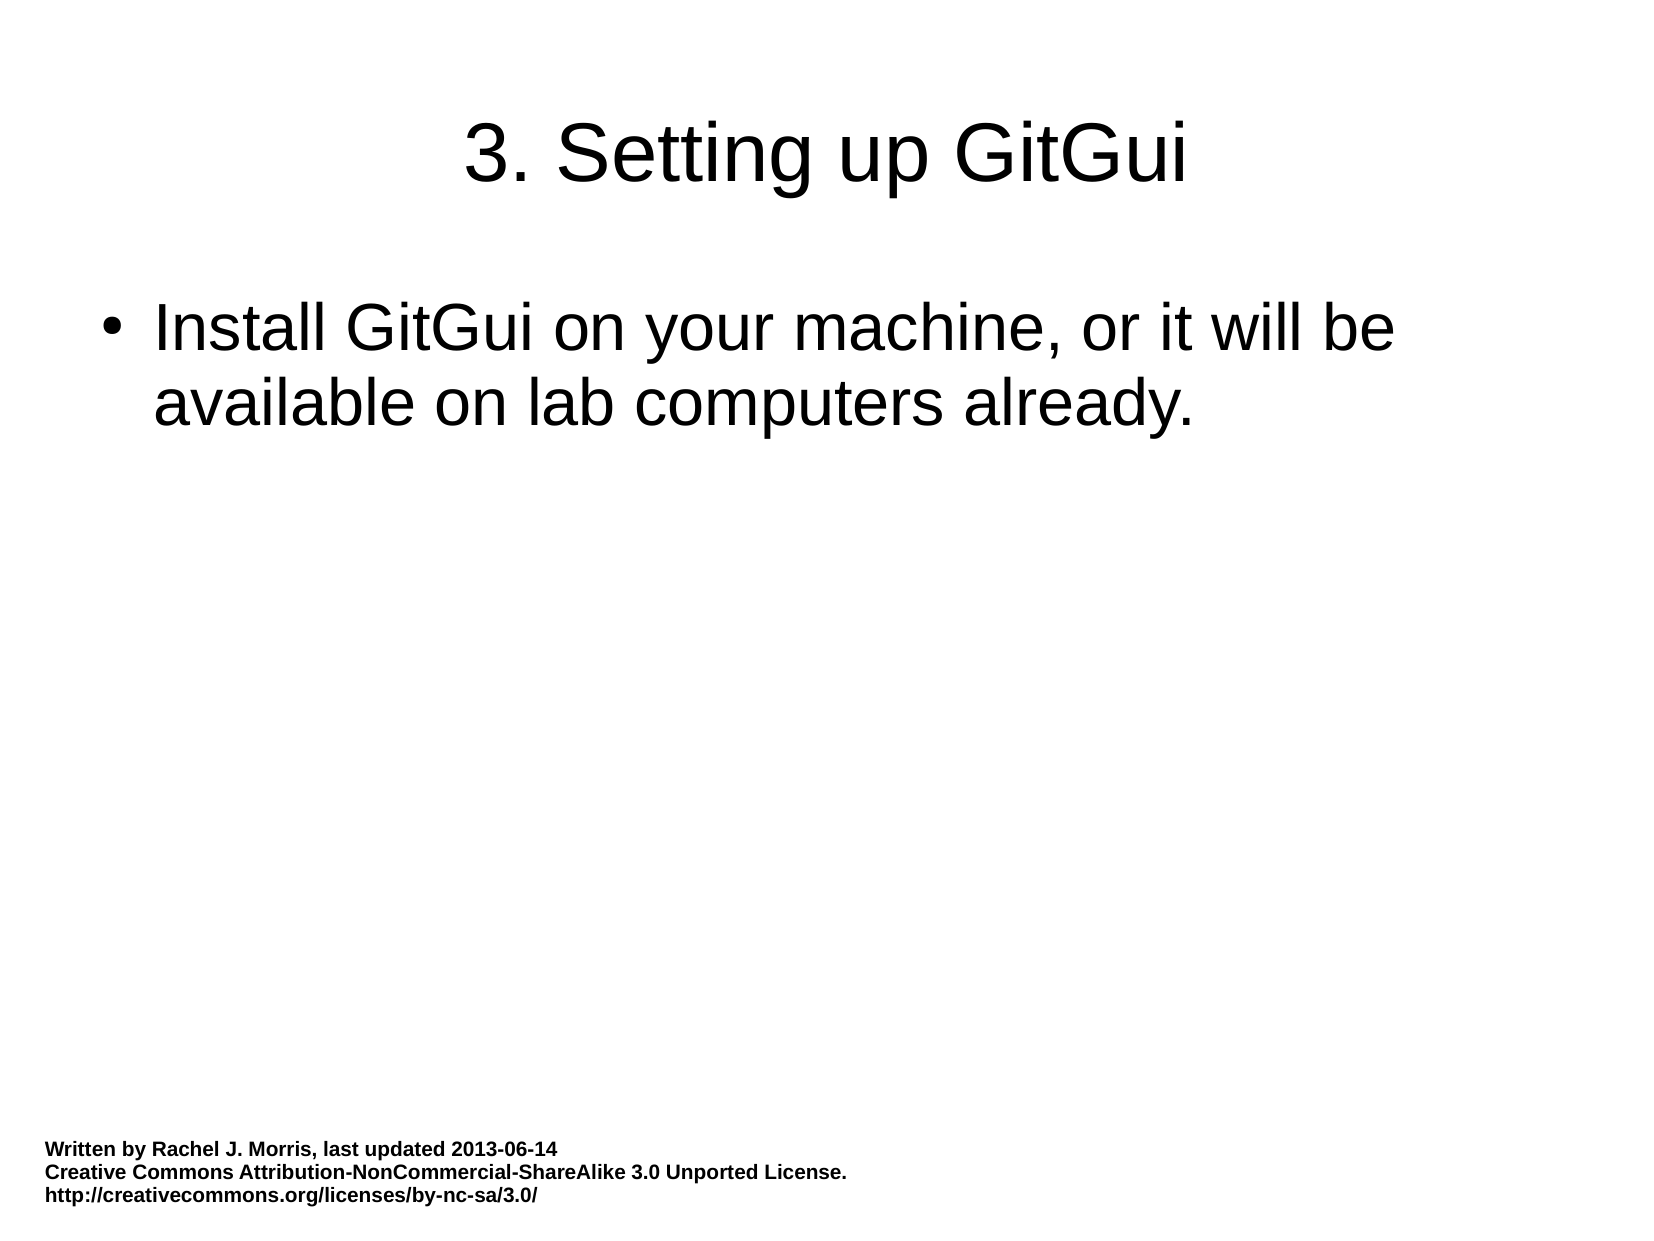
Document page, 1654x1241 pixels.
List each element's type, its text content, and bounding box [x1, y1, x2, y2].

title 3. Setting up GitGui [82, 49, 1571, 257]
list Install GitGui on your machine, or it will be available on lab computers already. [82, 290, 1538, 1010]
